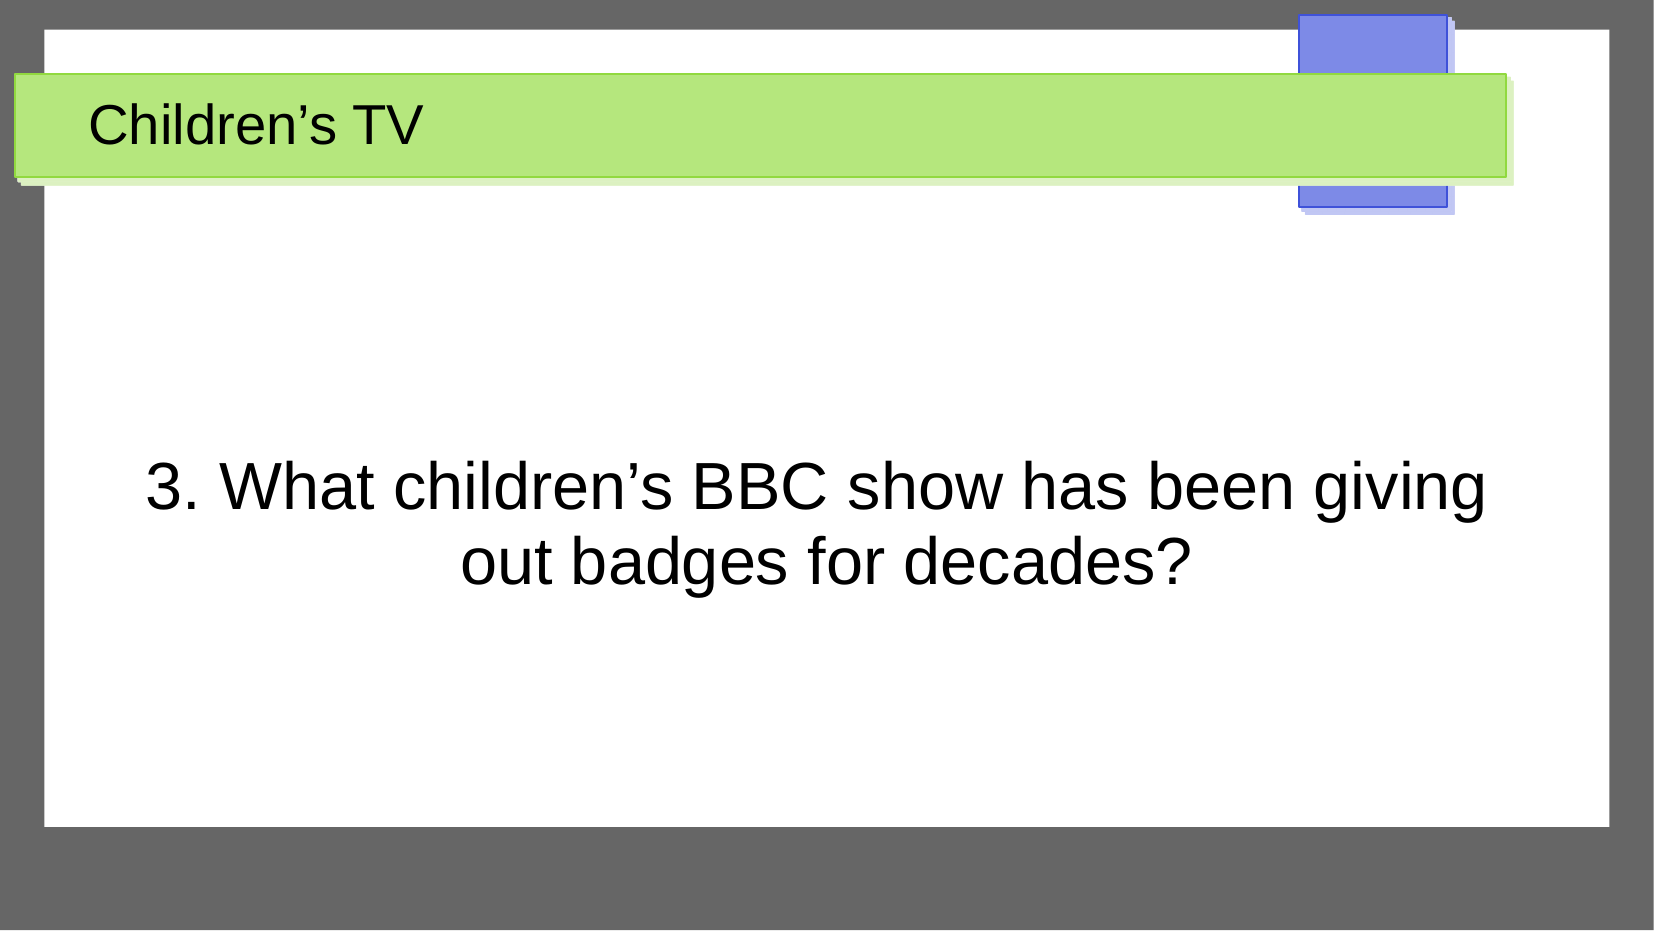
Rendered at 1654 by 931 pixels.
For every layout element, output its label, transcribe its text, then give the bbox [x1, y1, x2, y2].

text_box 3. What children’s BBC show has been giving out badges for decades? [88, 236, 1565, 813]
title Children’s TV [88, 73, 1506, 178]
